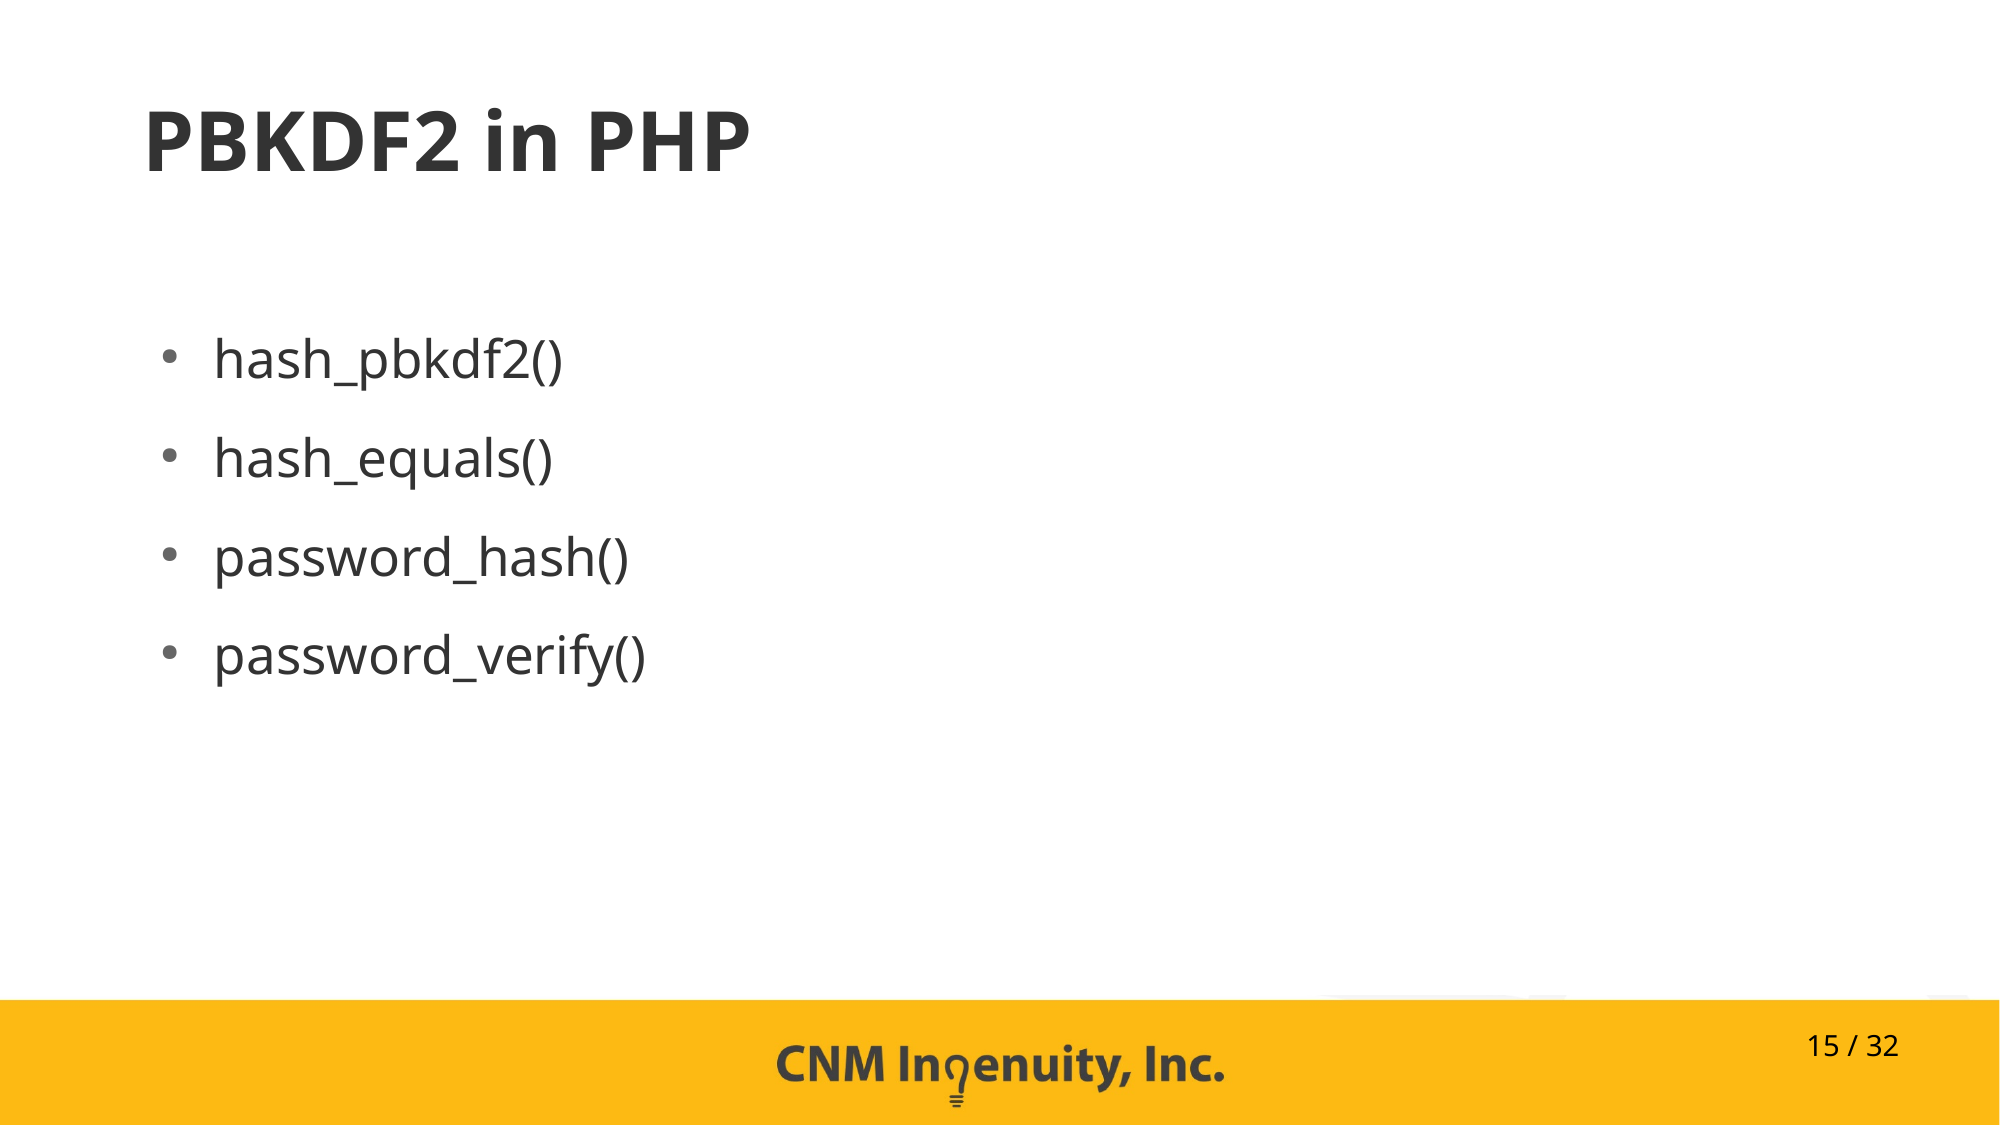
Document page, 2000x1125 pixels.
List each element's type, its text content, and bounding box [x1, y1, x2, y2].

list hash_pbkdf2() hash_equals() password_hash() password_verify() [142, 321, 1857, 974]
title PBKDF2 in PHP [142, 44, 1900, 233]
